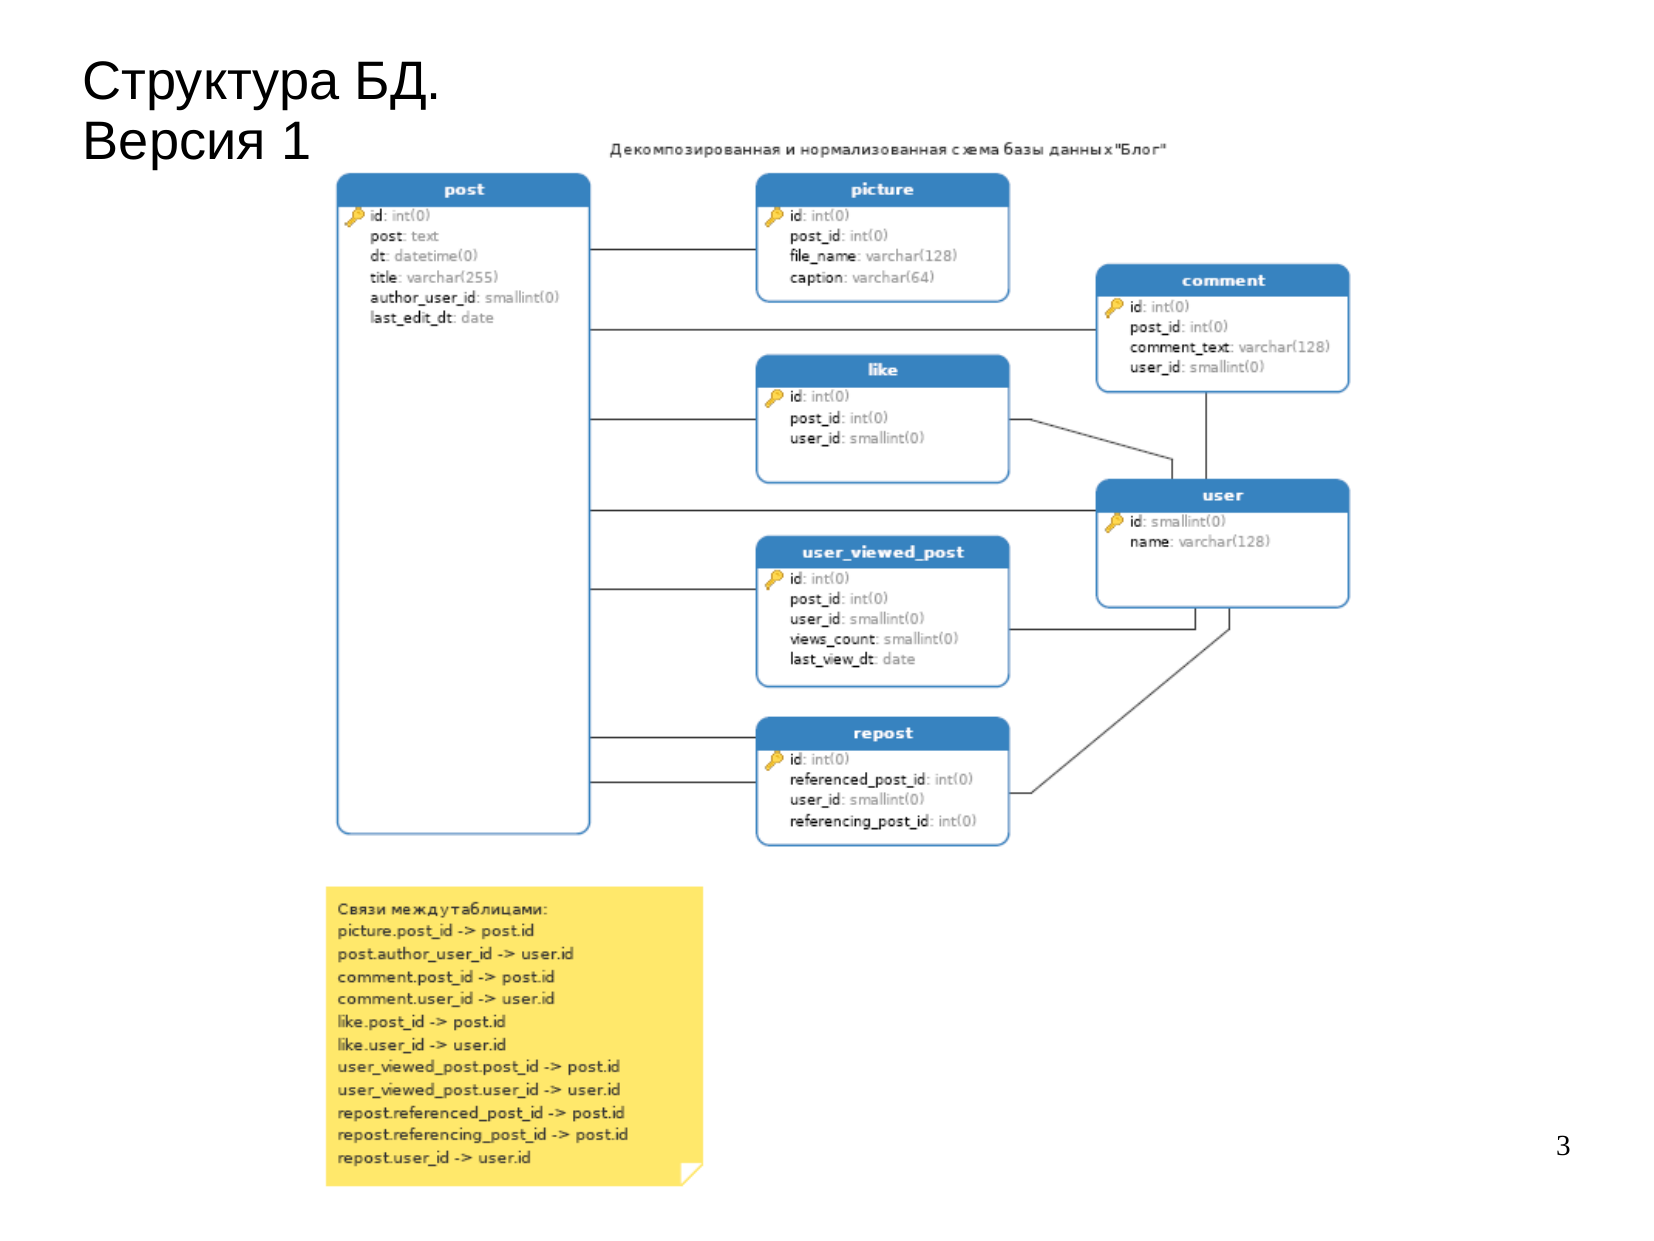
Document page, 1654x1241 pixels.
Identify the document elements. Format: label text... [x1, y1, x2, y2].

title Структура БД. Версия 1 [82, 44, 1571, 178]
picture [283, 178, 1371, 1205]
